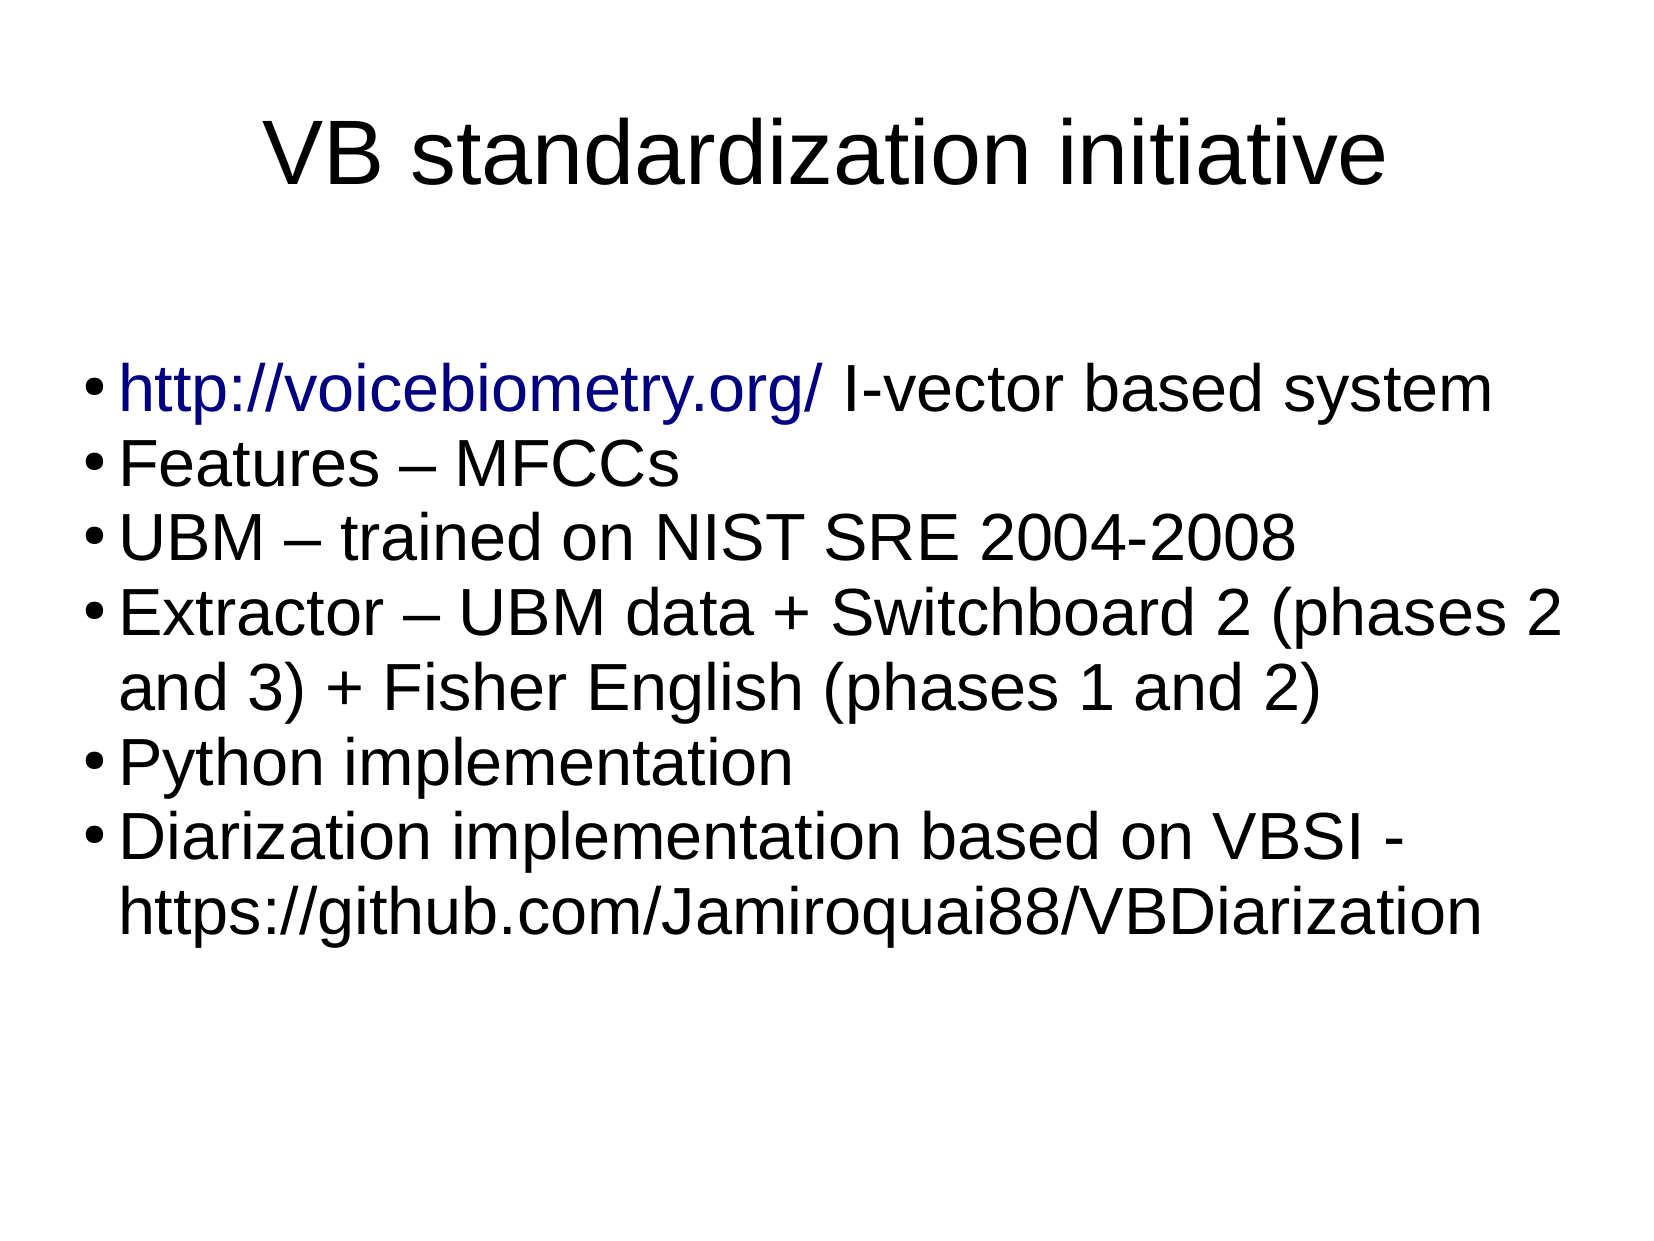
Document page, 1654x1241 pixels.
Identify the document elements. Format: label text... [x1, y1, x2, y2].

title VB standardization initiative [82, 49, 1571, 257]
subtitle http://voicebiometry.org/ I-vector based system Features – MFCCs UBM – trained on NIST SRE 2004-2008 Extractor – UBM data + Switchboard 2 (phases 2 and 3) + Fisher English (phases 1 and 2) Python implementation Diarization implementation based on VBSI - https://github.com/Jamiroquai88/VBDiarization [82, 290, 1571, 1010]
